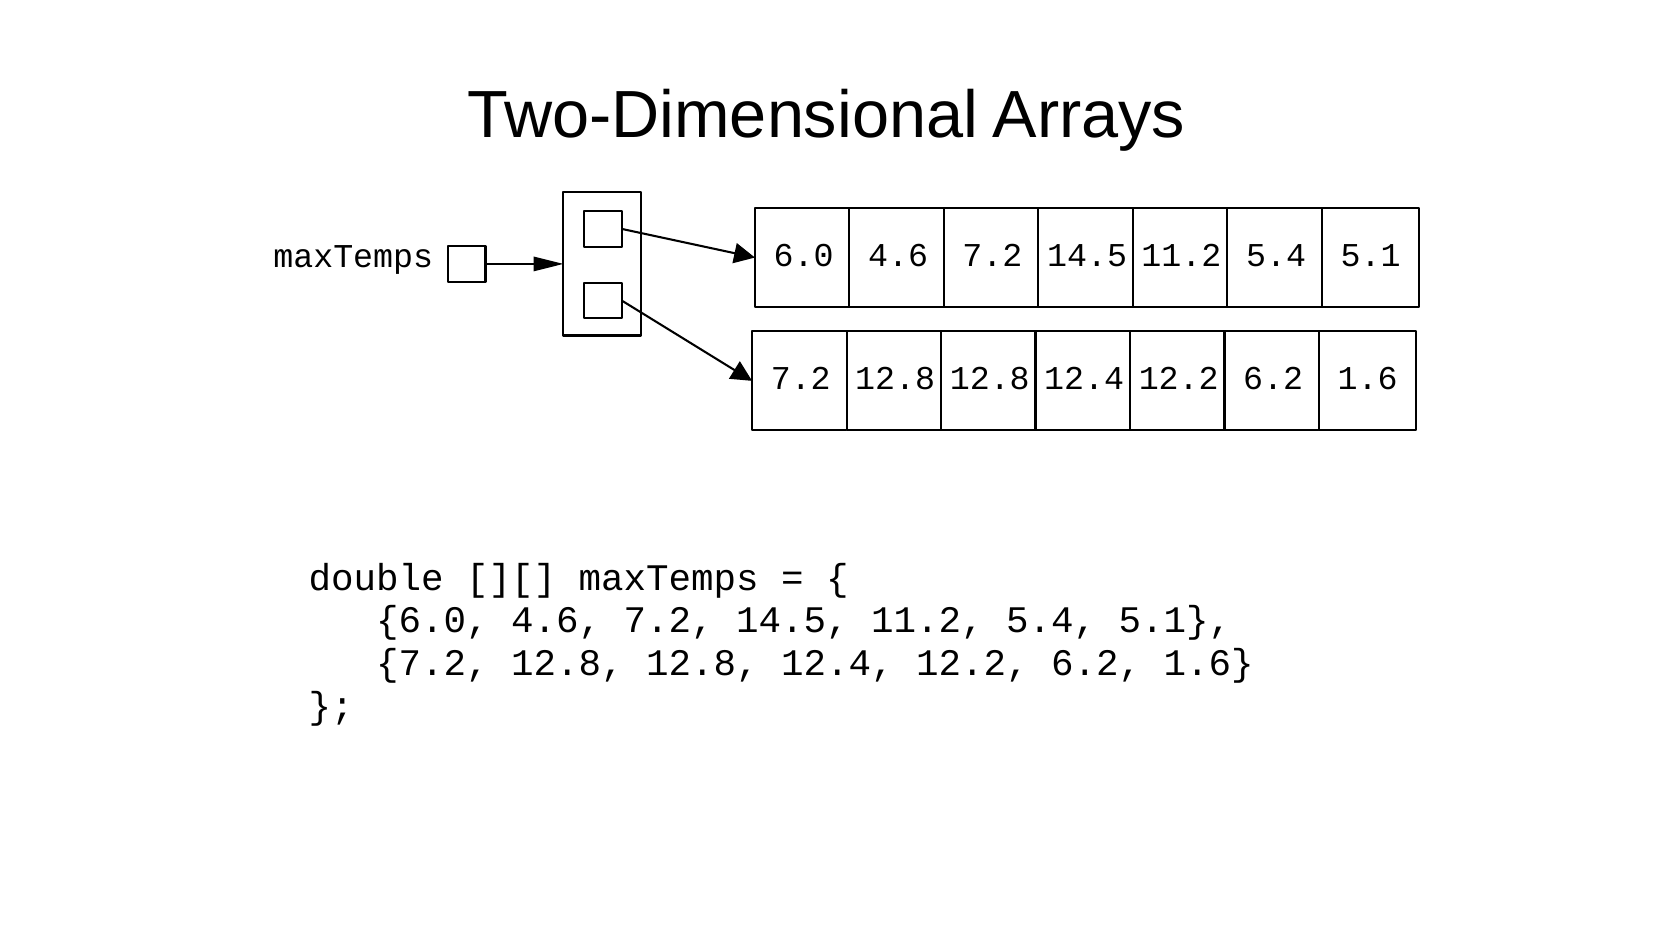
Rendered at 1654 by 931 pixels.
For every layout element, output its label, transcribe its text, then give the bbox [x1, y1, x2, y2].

text_box 12.4 [1035, 331, 1130, 431]
text_box [448, 245, 486, 282]
text_box 14.5 [1038, 208, 1132, 307]
text_box 1.6 [1318, 331, 1417, 431]
text_box 5.4 [1227, 208, 1321, 307]
text_box 12.8 [941, 331, 1035, 431]
text_box 12.2 [1130, 331, 1224, 431]
text_box 7.2 [943, 208, 1038, 307]
text_box 5.1 [1321, 208, 1420, 307]
text_box 12.8 [846, 331, 941, 431]
title Two-Dimensional Arrays [82, 37, 1571, 193]
text_box 4.6 [849, 208, 943, 307]
text_box 7.2 [752, 331, 846, 431]
text_box 6.0 [754, 208, 849, 307]
text_box double [][] maxTemps = { {6.0, 4.6, 7.2, 14.5, 11.2, 5.4, 5.1}, {7.2, 12.8, 12.8, 12.4, 12.2, 6.2, 1.6} }; [293, 551, 1269, 737]
text_box [563, 192, 641, 336]
text_box 6.2 [1224, 331, 1318, 431]
text_box maxTemps [258, 232, 449, 286]
text_box 11.2 [1132, 208, 1227, 307]
